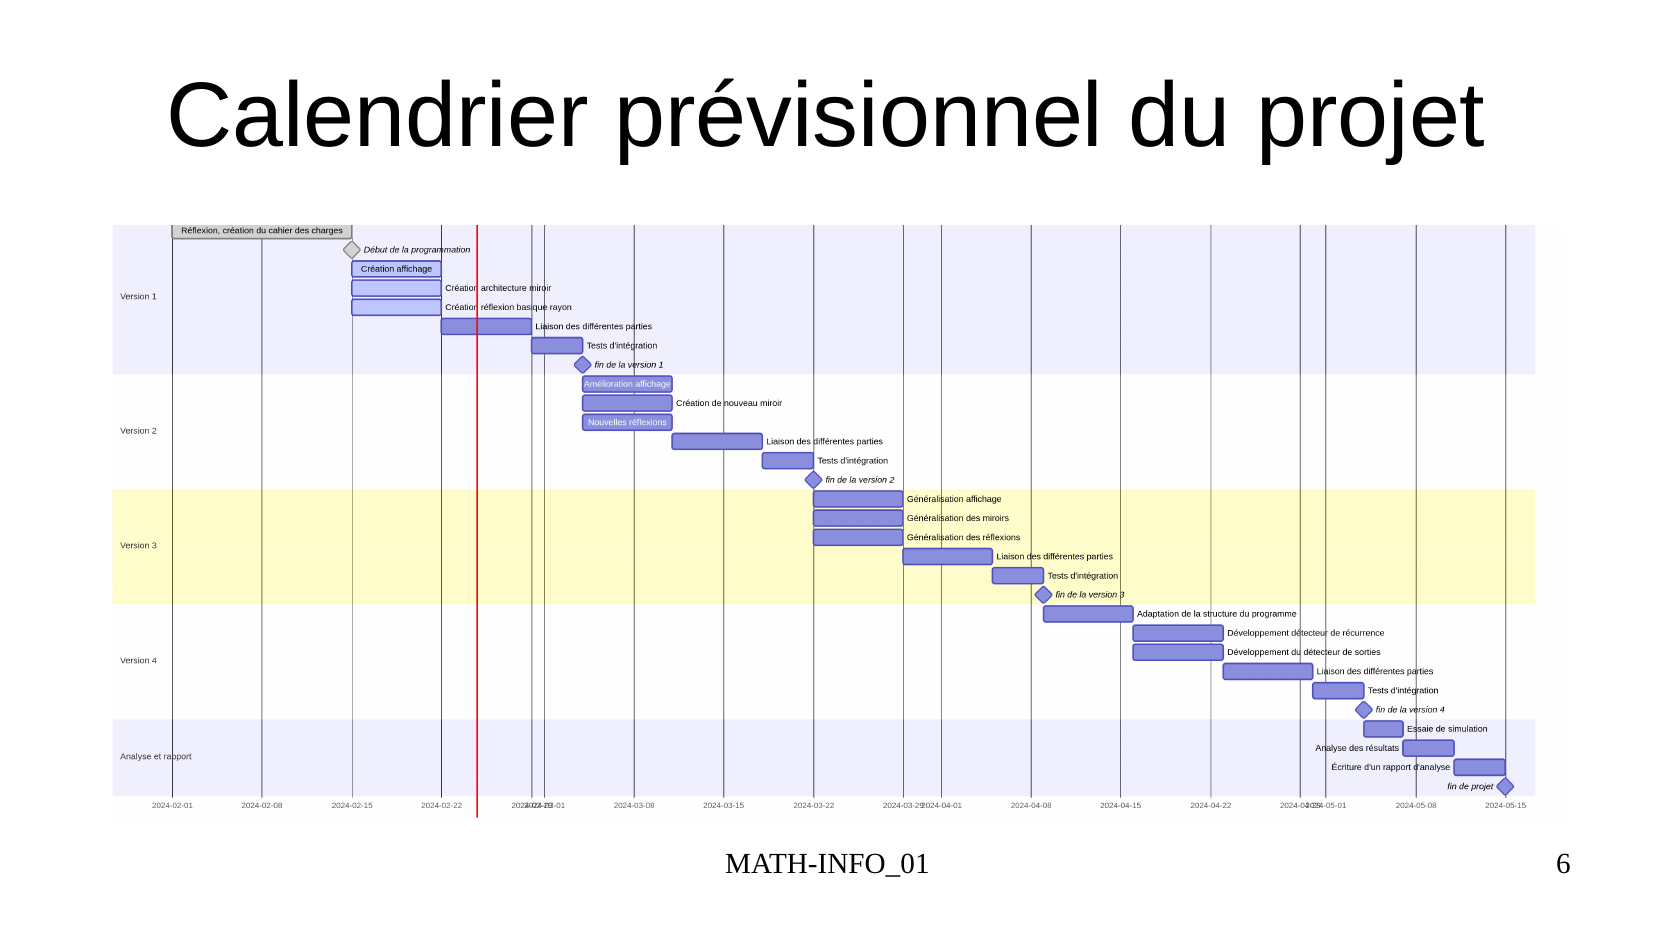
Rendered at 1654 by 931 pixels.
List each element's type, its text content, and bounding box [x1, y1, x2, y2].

picture [112, 225, 1565, 826]
title Calendrier prévisionnel du projet [82, 37, 1571, 193]
